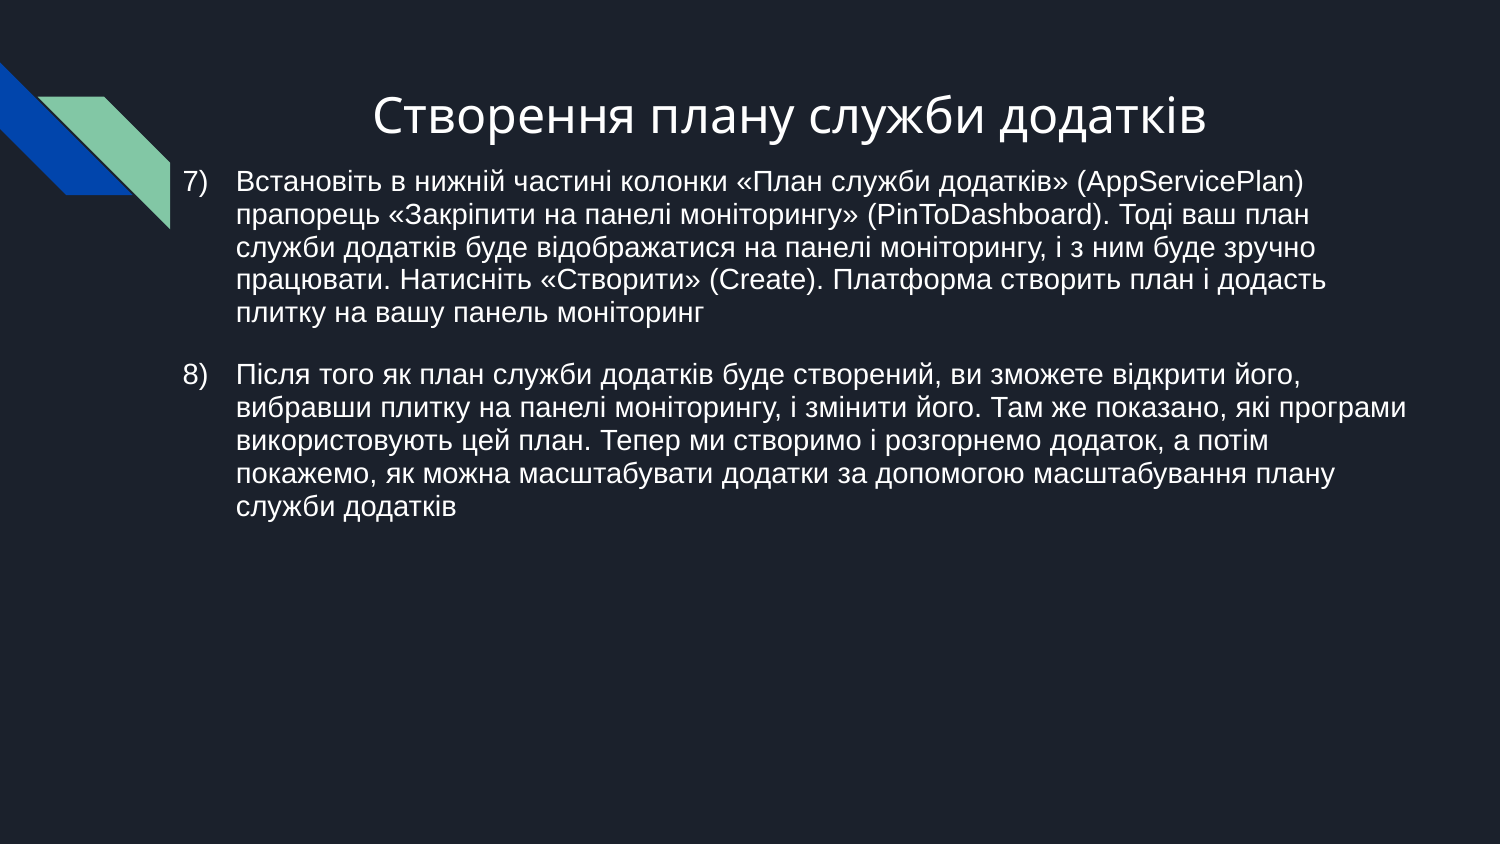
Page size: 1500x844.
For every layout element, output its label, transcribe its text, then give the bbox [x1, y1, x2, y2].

title Створення плану служби додатків [212, 64, 1368, 150]
list Встановіть в нижній частині колонки «План служби додатків» (AppServicePlan) прапорець «Закріпити на панелі моніторингу» (PinToDashboard). Тоді ваш план служби додатків буде відображатися на панелі моніторингу, і з ним буде зручно працювати. Натисніть «Створити» (Create). Платформа створить план і додасть плитку на вашу панель моніторинг Після того як план служби додатків буде створений, ви зможете відкрити його, вибравши плитку на панелі моніторингу, і змінити його. Там же показано, які програми використовують цей план. Тепер ми створимо і розгорнемо додаток, а потім покажемо, як можна масштабувати додатки за допомогою масштабування плану служби додатків [150, 150, 1426, 788]
